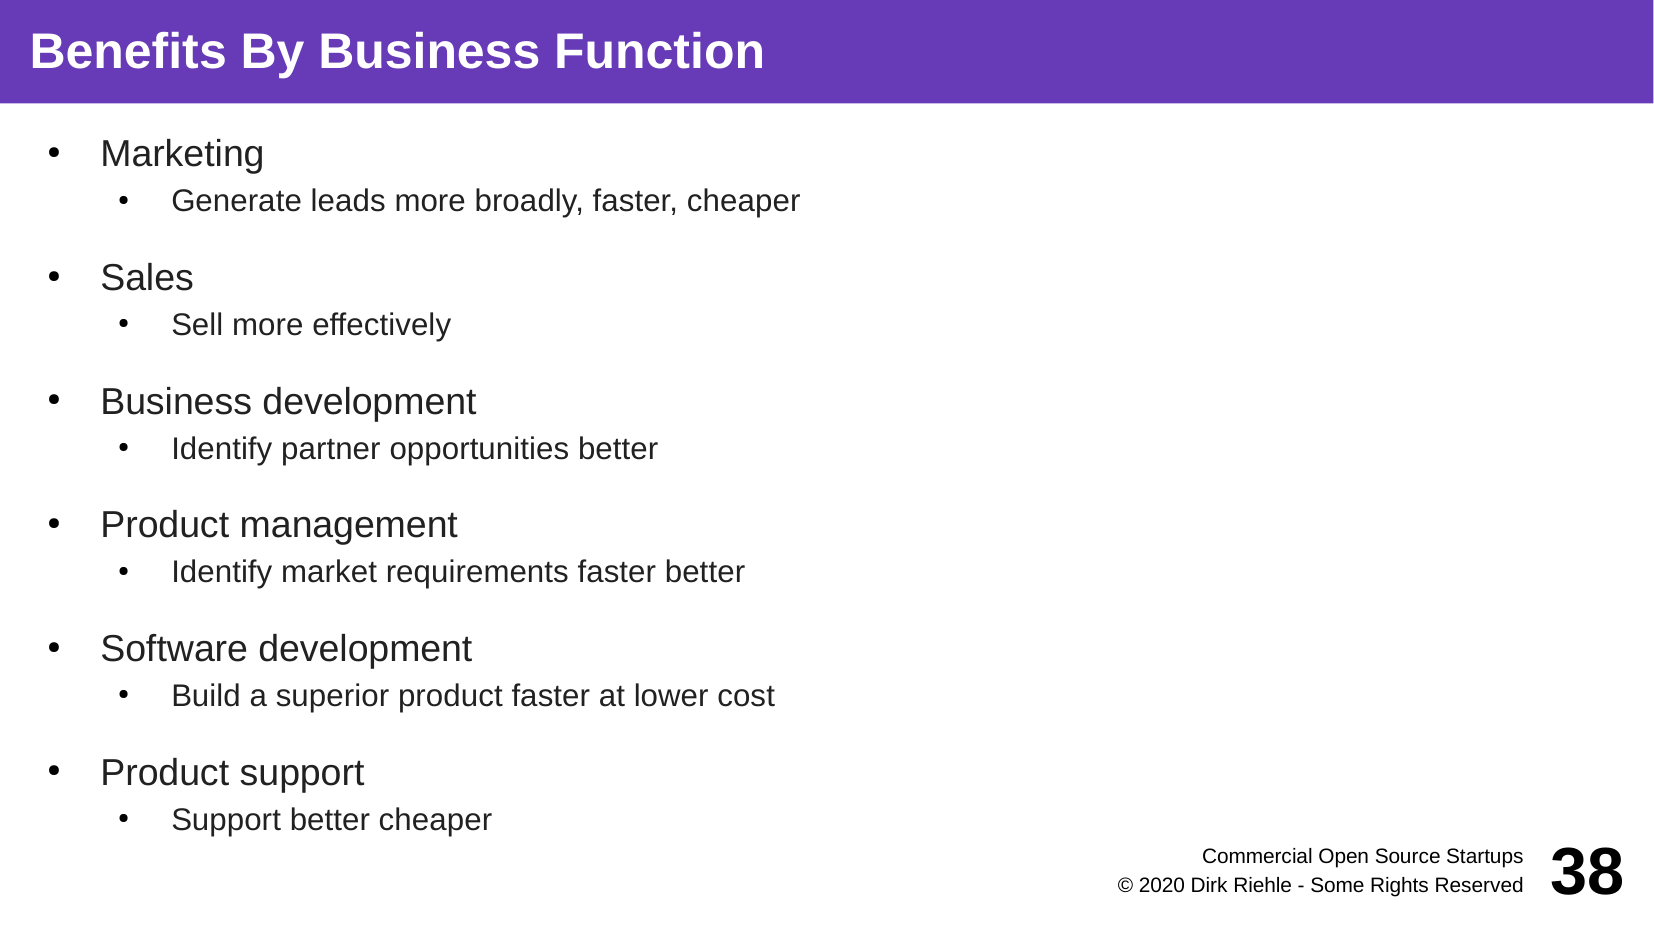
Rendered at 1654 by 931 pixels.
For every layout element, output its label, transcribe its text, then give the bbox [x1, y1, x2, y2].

title Benefits By Business Function [0, 0, 1654, 104]
list Marketing Generate leads more broadly, faster, cheaper Sales Sell more effectively Business development Identify partner opportunities better Product management Identify market requirements faster better Software development Build a superior product faster at lower cost Product support Support better cheaper [29, 132, 1625, 813]
